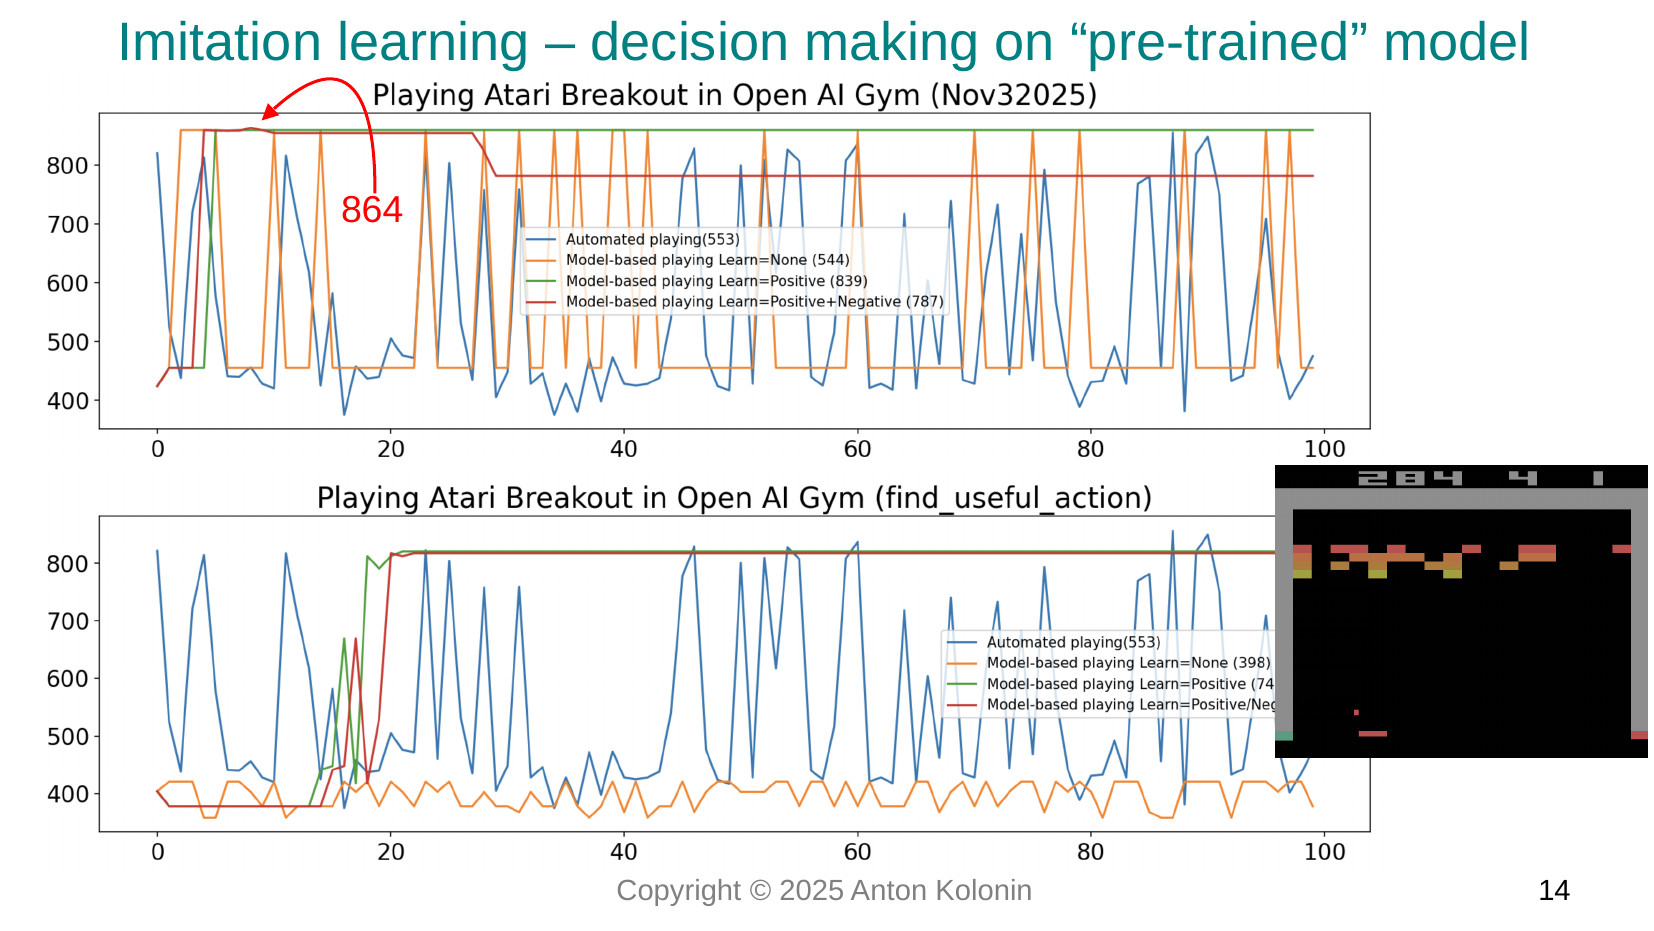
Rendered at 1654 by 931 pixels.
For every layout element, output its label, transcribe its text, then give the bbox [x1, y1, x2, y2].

text_box Imitation learning – decision making on “pre-trained” model [0, 2, 1651, 82]
text_box 864 [326, 181, 419, 239]
picture [33, 82, 1648, 874]
